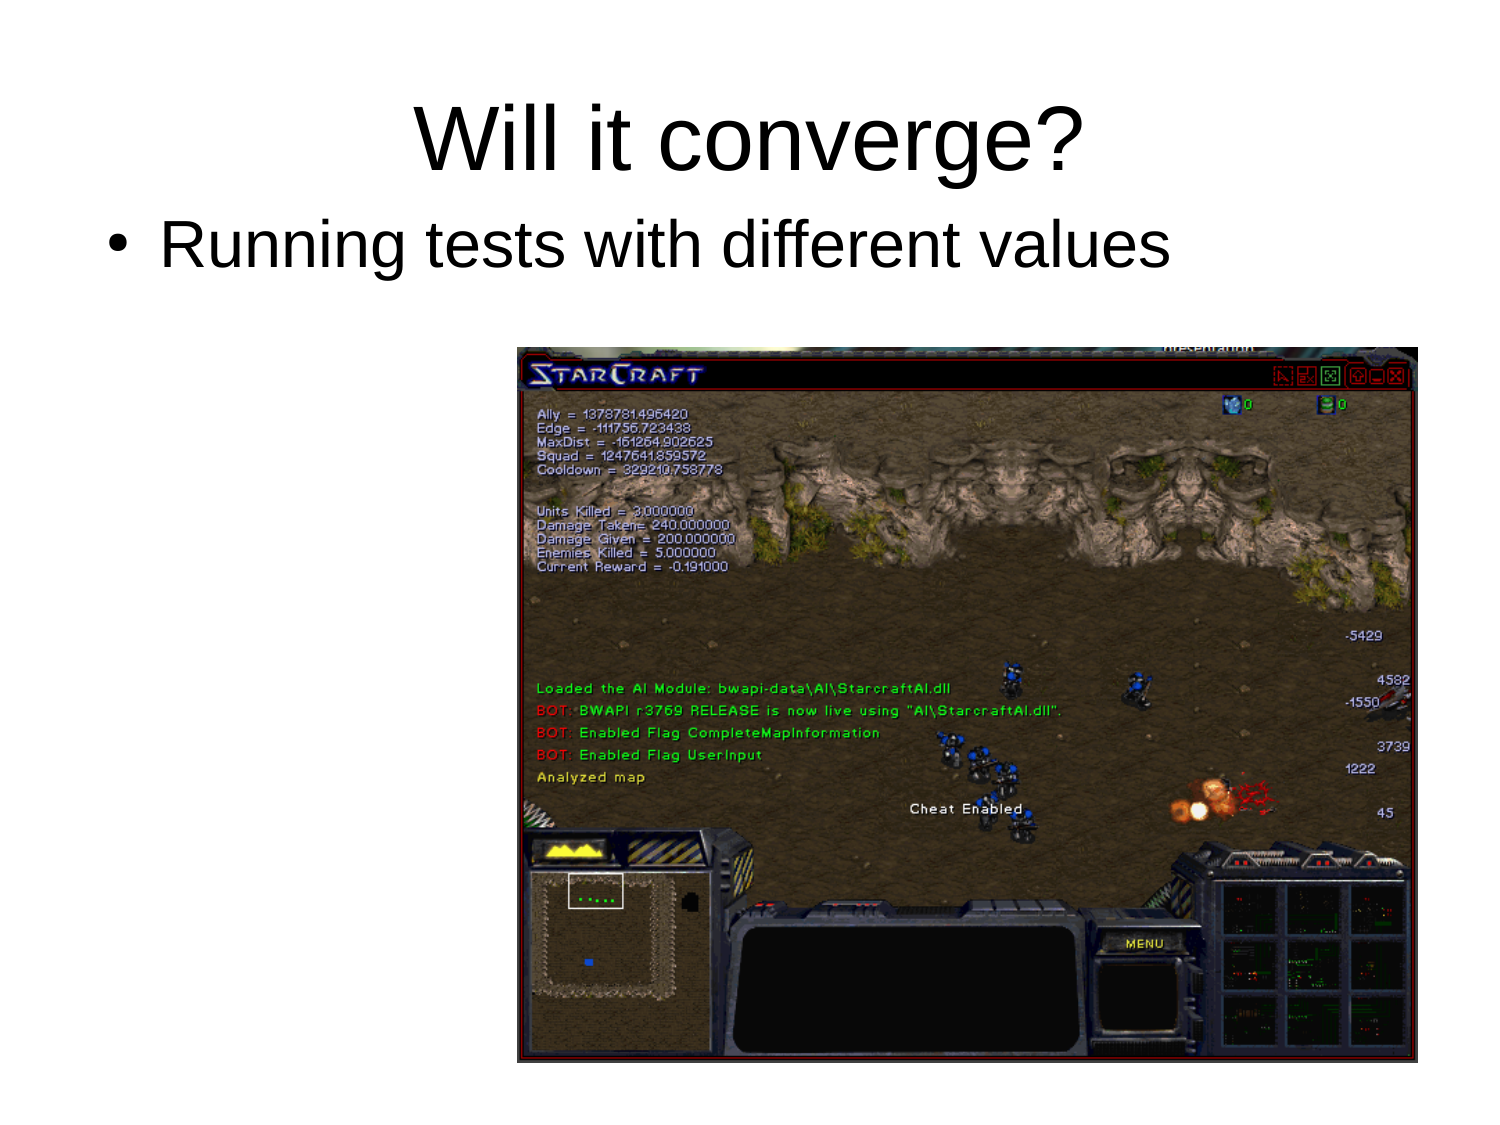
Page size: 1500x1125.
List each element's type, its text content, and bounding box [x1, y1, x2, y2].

title Will it converge? [75, 45, 1426, 233]
picture [517, 347, 1418, 1063]
list Running tests with different values [88, 206, 1241, 562]
